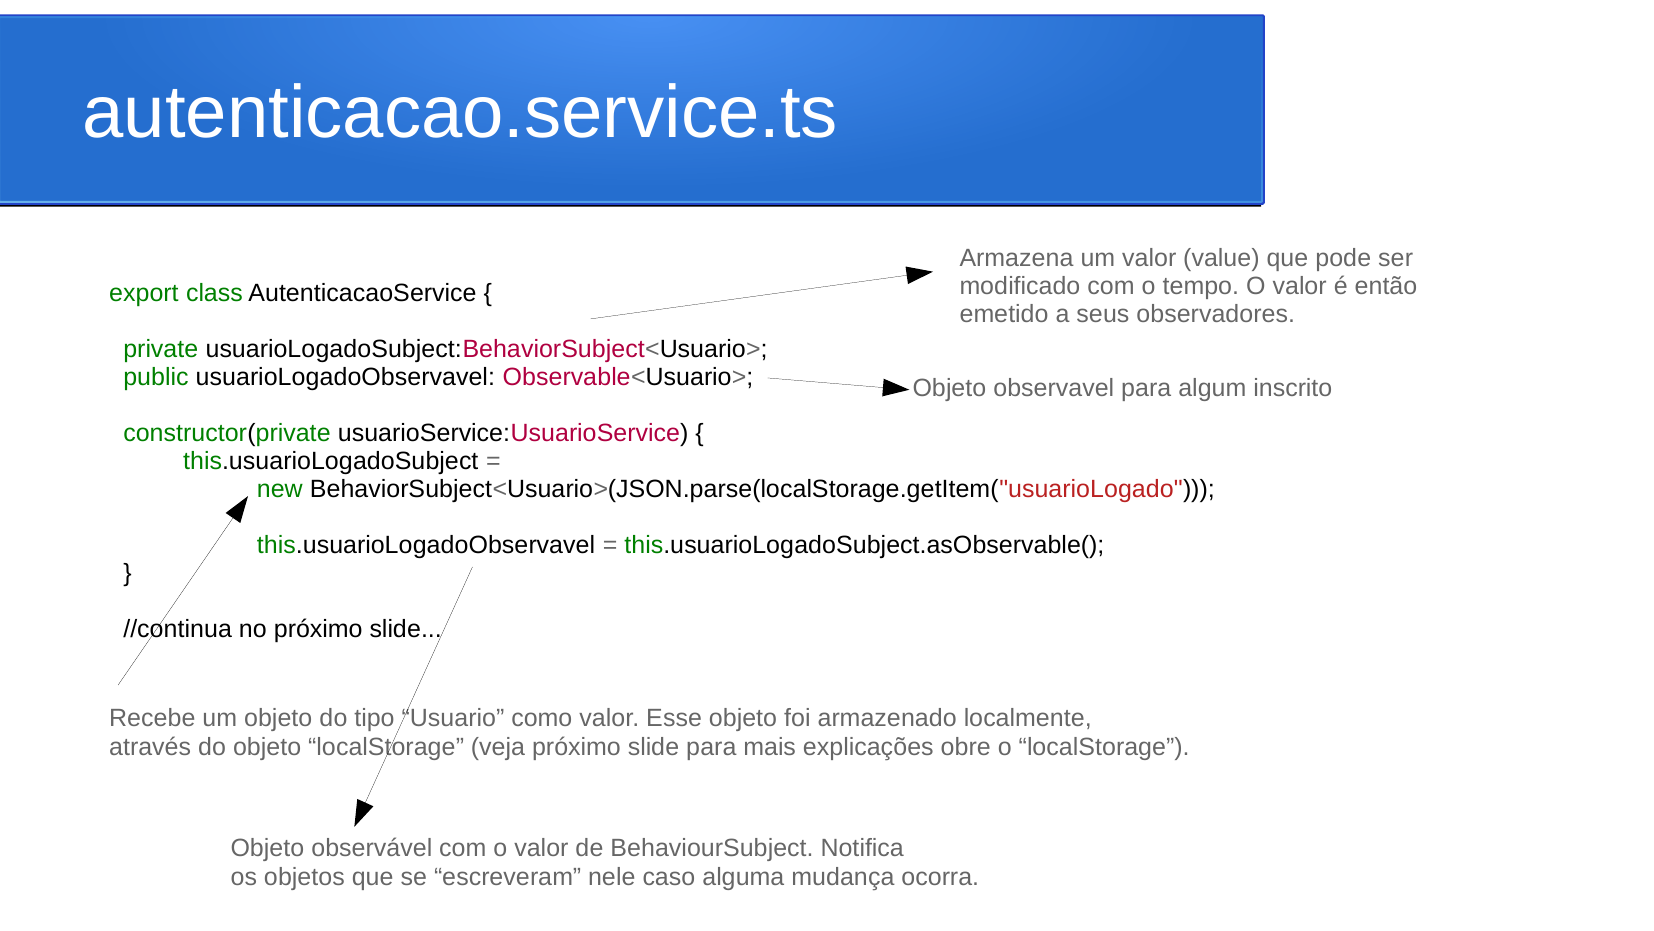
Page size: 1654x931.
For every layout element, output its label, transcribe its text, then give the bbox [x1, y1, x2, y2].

text_box Recebe um objeto do tipo “Usuario” como valor. Esse objeto foi armazenado localmente, através do objeto “localStorage” (veja próximo slide para mais explicações obre o “localStorage”). [94, 696, 413, 768]
text_box Recebe um objeto do tipo “Usuario” como valor. Esse objeto foi armazenado localmente, através do objeto “localStorage” (veja próximo slide para mais explicações obre o “localStorage”). [382, 696, 1208, 768]
title autenticacao.service.ts [82, 35, 1235, 189]
text_box Objeto observavel para algum inscrito [897, 366, 1349, 409]
text_box Objeto observável com o valor de BehaviourSubject. Notifica os objetos que se “escreveram” nele caso alguma mudança ocorra. [215, 826, 996, 898]
text_box export class AutenticacaoService { private usuarioLogadoSubject:BehaviorSubject<Usuario>; public usuarioLogadoObservavel: Observable<Usuario>; constructor(private usuarioService:UsuarioService) { this.usuarioLogadoSubject = new BehaviorSubject<Usuario>(JSON.parse(localStorage.getItem("usuarioLogado"))); this.usuarioLogadoObservavel = this.usuarioLogadoSubject.asObservable(); } //continua no próximo slide... [94, 271, 1230, 651]
text_box Armazena um valor (value) que pode ser modificado com o tempo. O valor é então emetido a seus observadores. [944, 236, 1437, 336]
